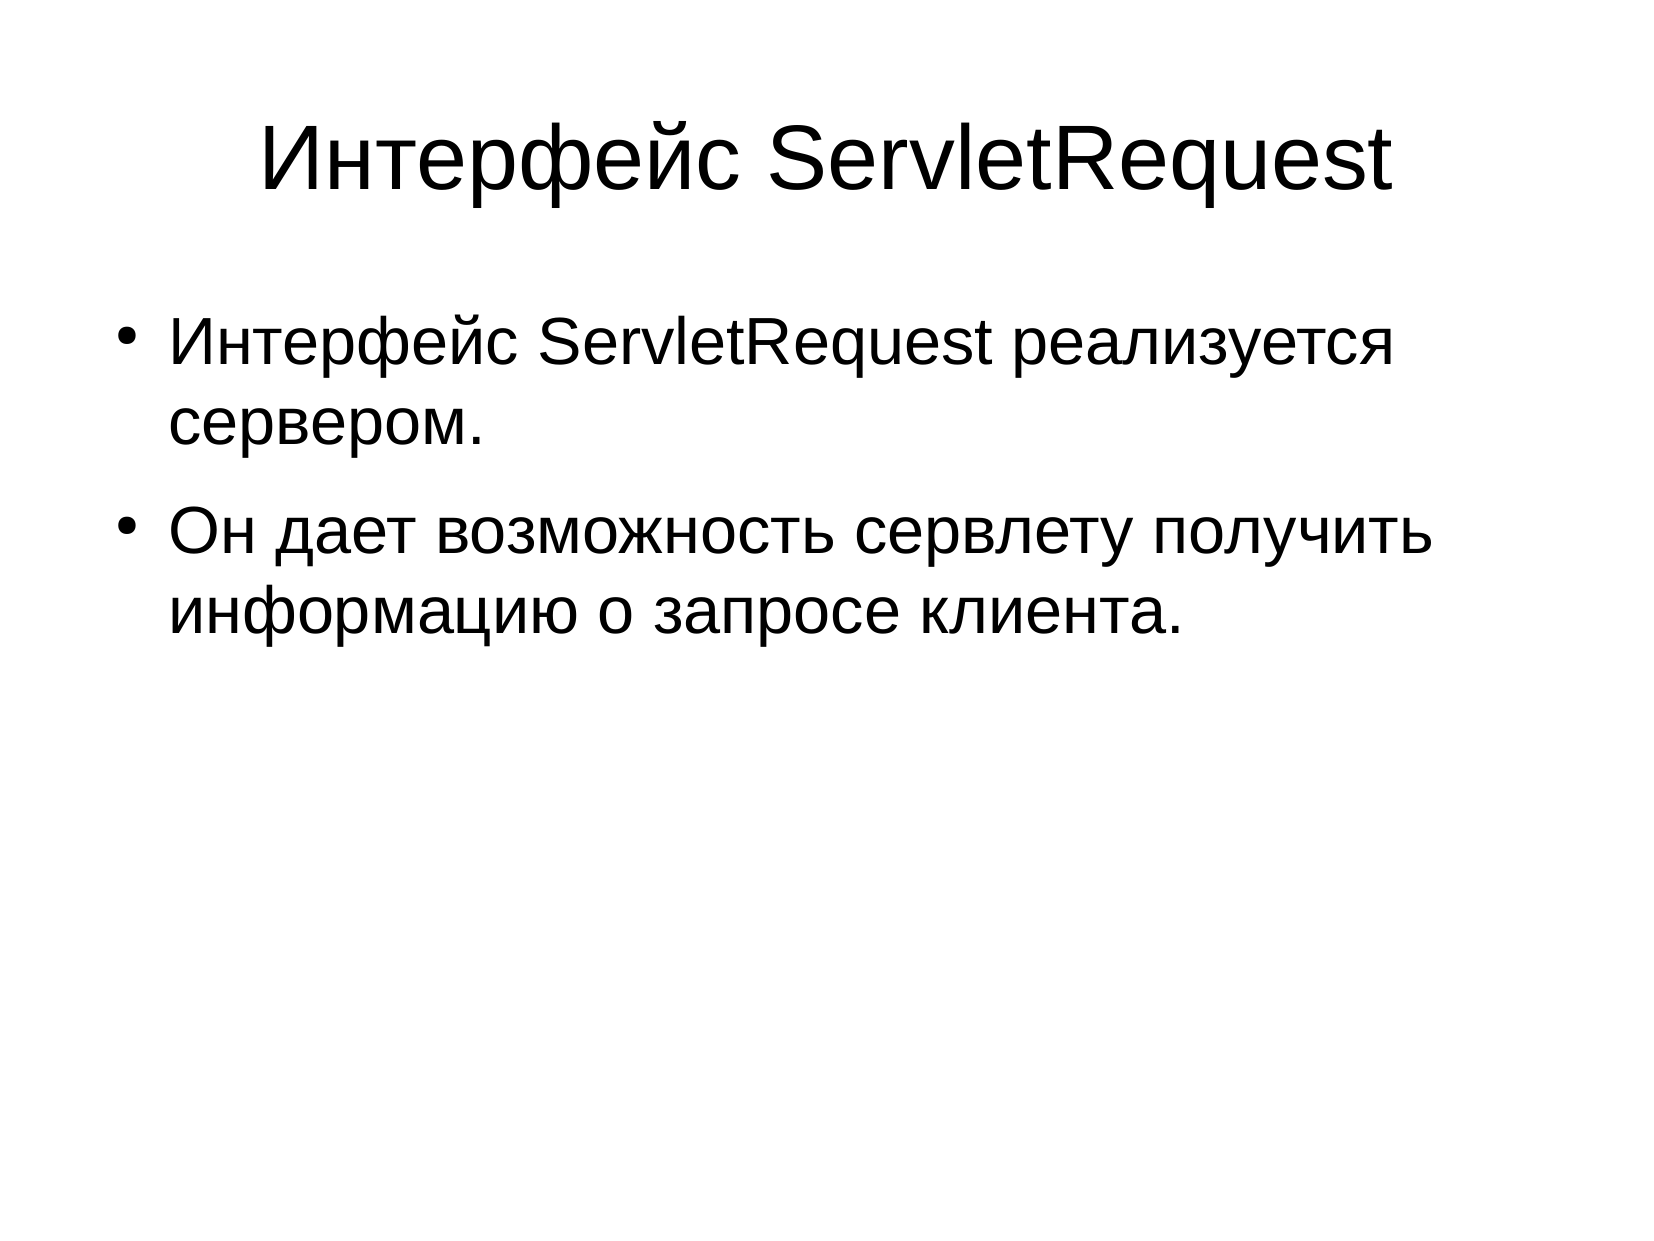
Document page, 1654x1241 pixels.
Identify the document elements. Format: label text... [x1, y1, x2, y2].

title Интерфейс ServletRequest [82, 49, 1571, 257]
list Интерфейс ServletRequest реализуется сервером. Он дает возможность сервлету получить информацию о запросе клиента. [82, 290, 1571, 1010]
